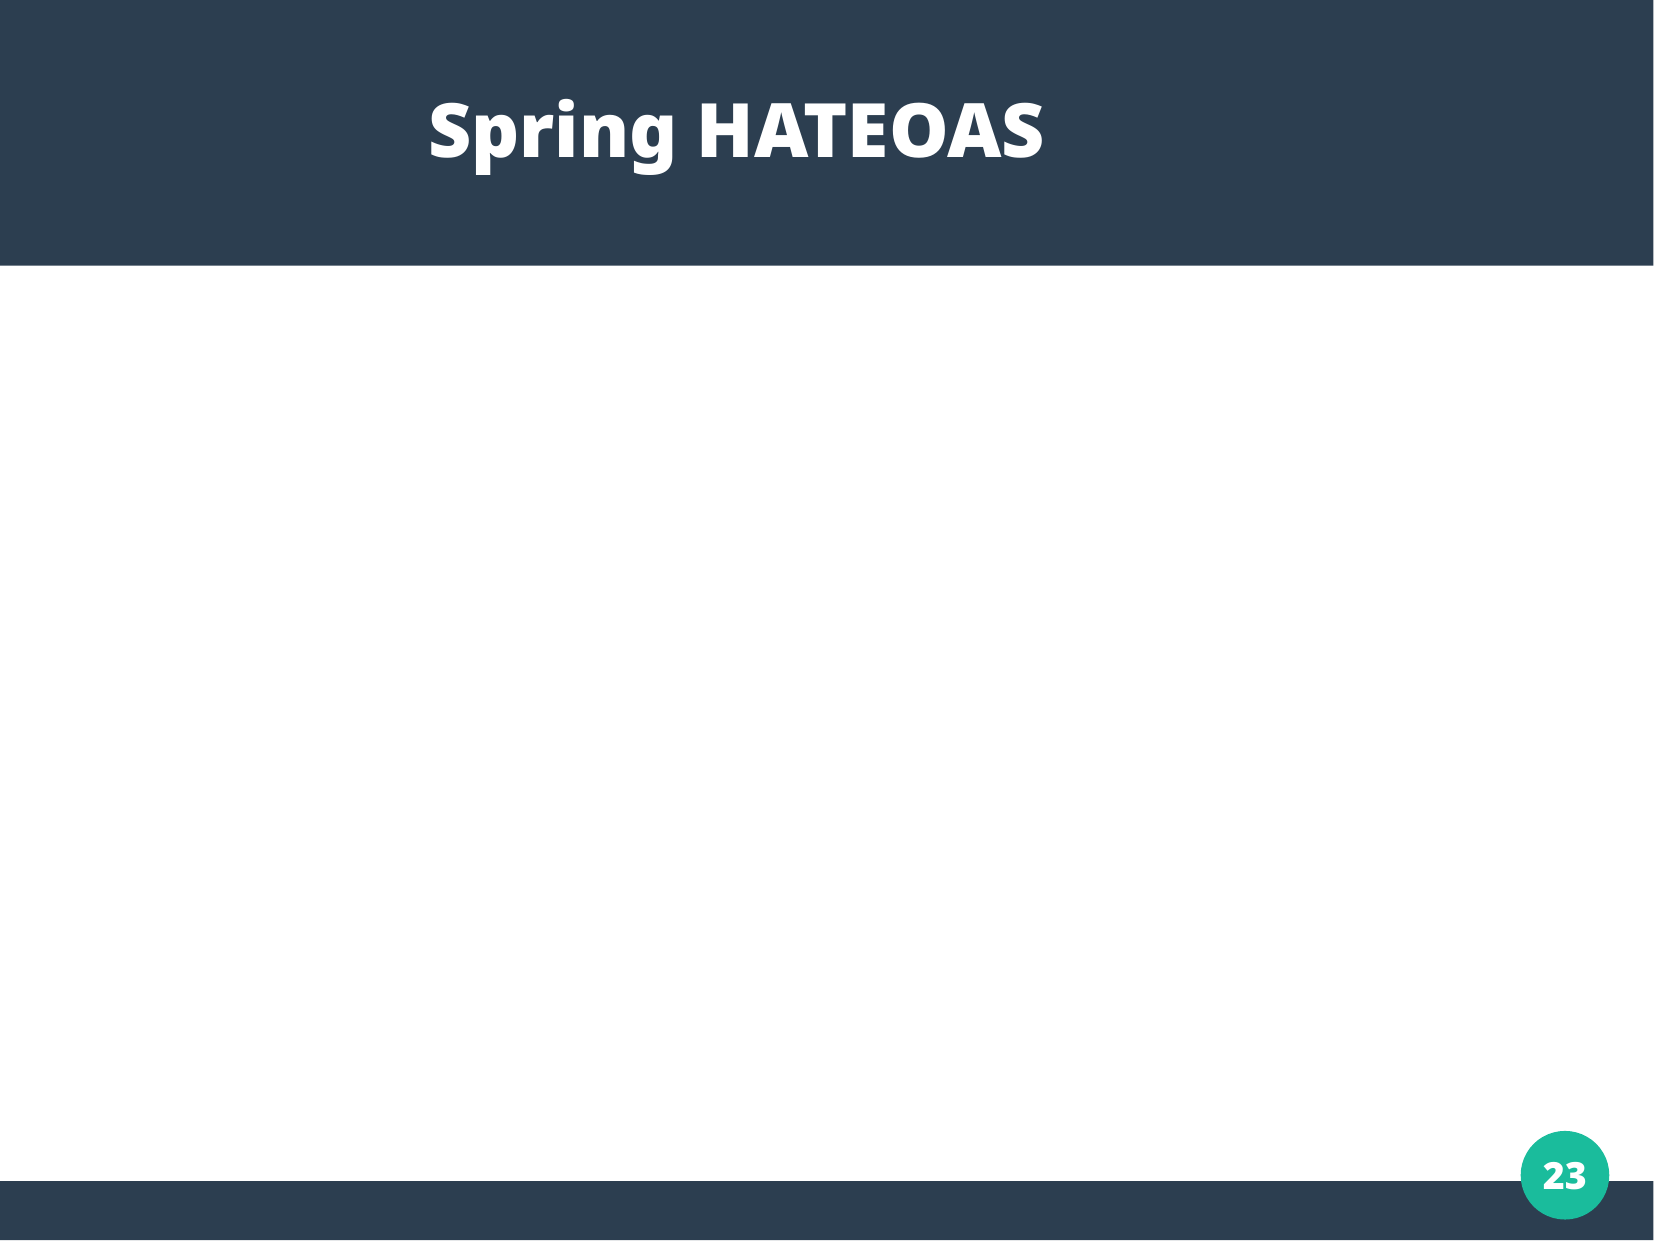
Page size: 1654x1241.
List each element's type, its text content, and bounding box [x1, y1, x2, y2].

title Spring HATEOAS [59, 49, 1595, 207]
